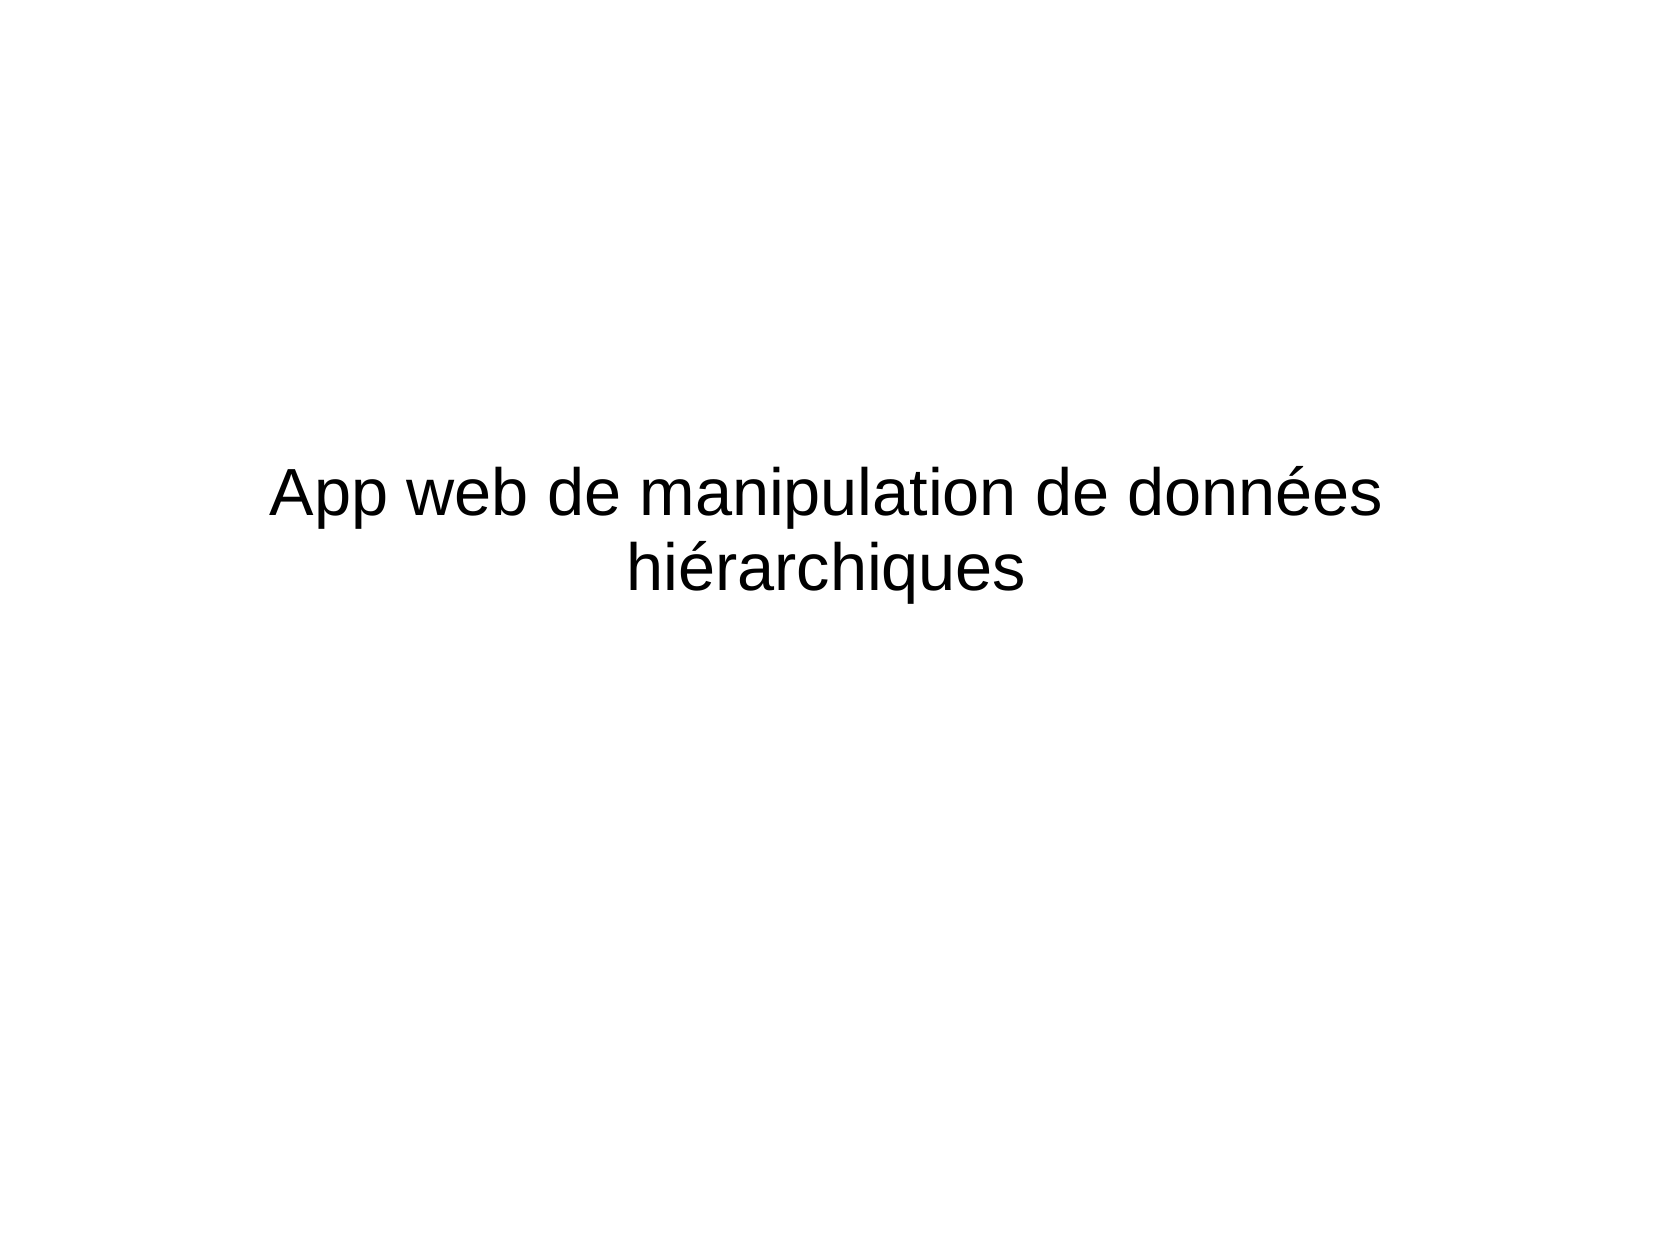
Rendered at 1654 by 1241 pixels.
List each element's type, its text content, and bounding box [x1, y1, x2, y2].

subtitle App web de manipulation de données hiérarchiques [82, 49, 1571, 1010]
